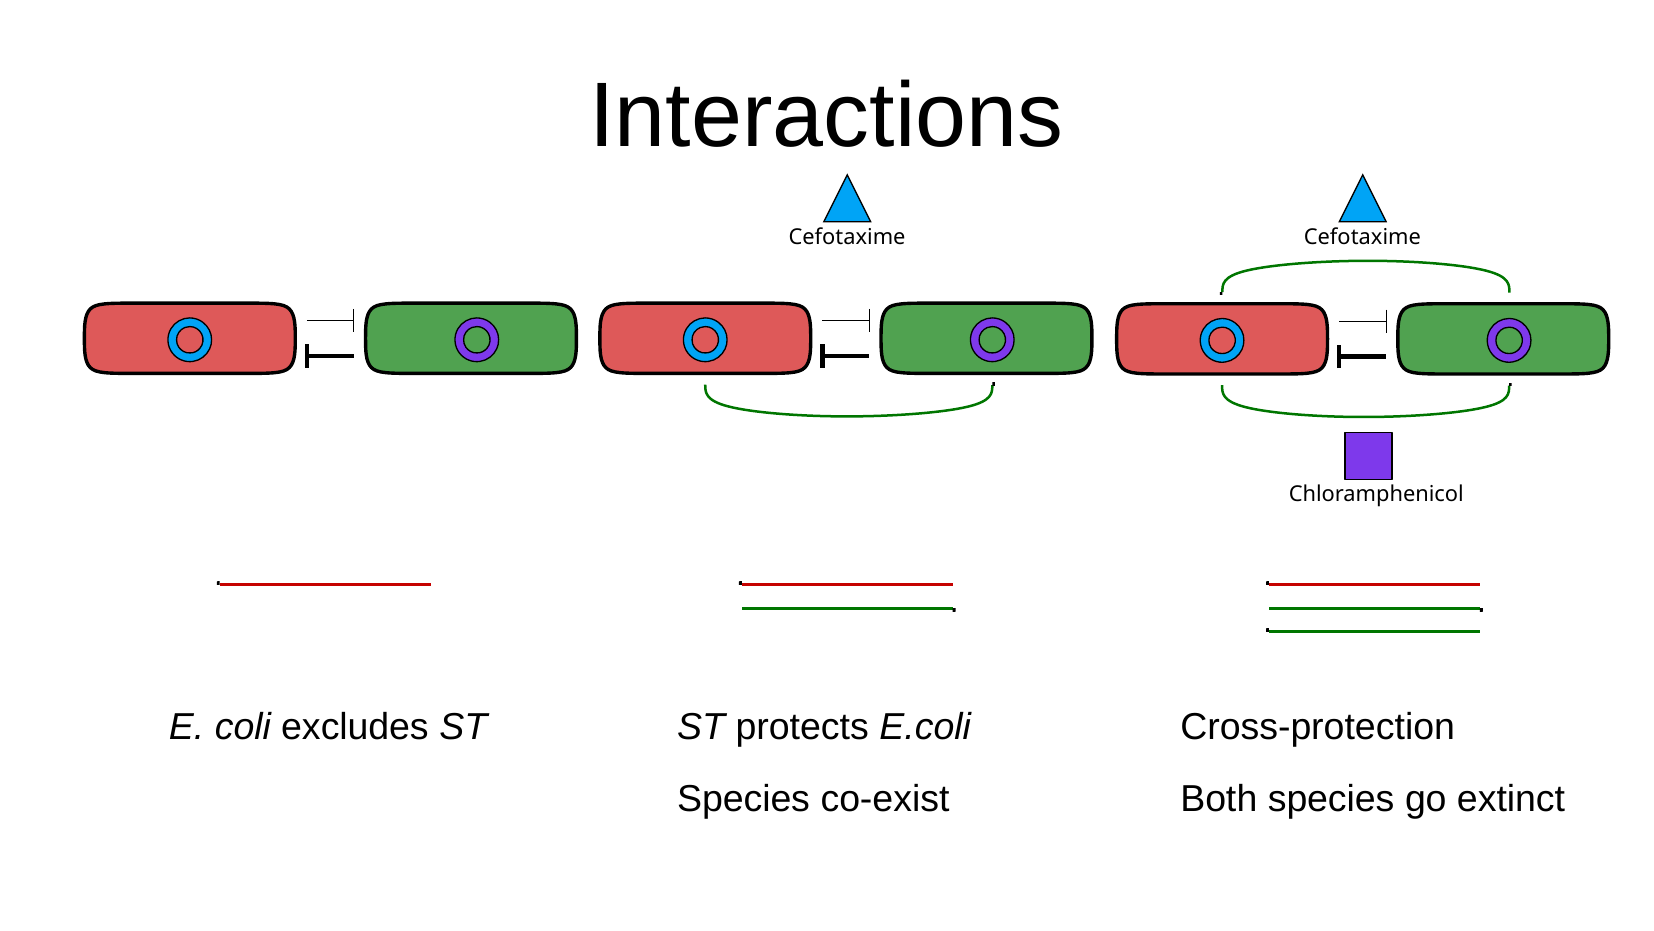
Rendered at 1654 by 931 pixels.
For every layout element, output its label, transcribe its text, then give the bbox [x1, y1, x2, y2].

picture [82, 173, 1611, 641]
list Cross-protection Both species go extinct [1180, 705, 1608, 856]
title Interactions [82, 37, 1571, 173]
list ST protects E.coli Species co-exist [677, 705, 1049, 848]
list E. coli excludes ST [168, 705, 530, 793]
